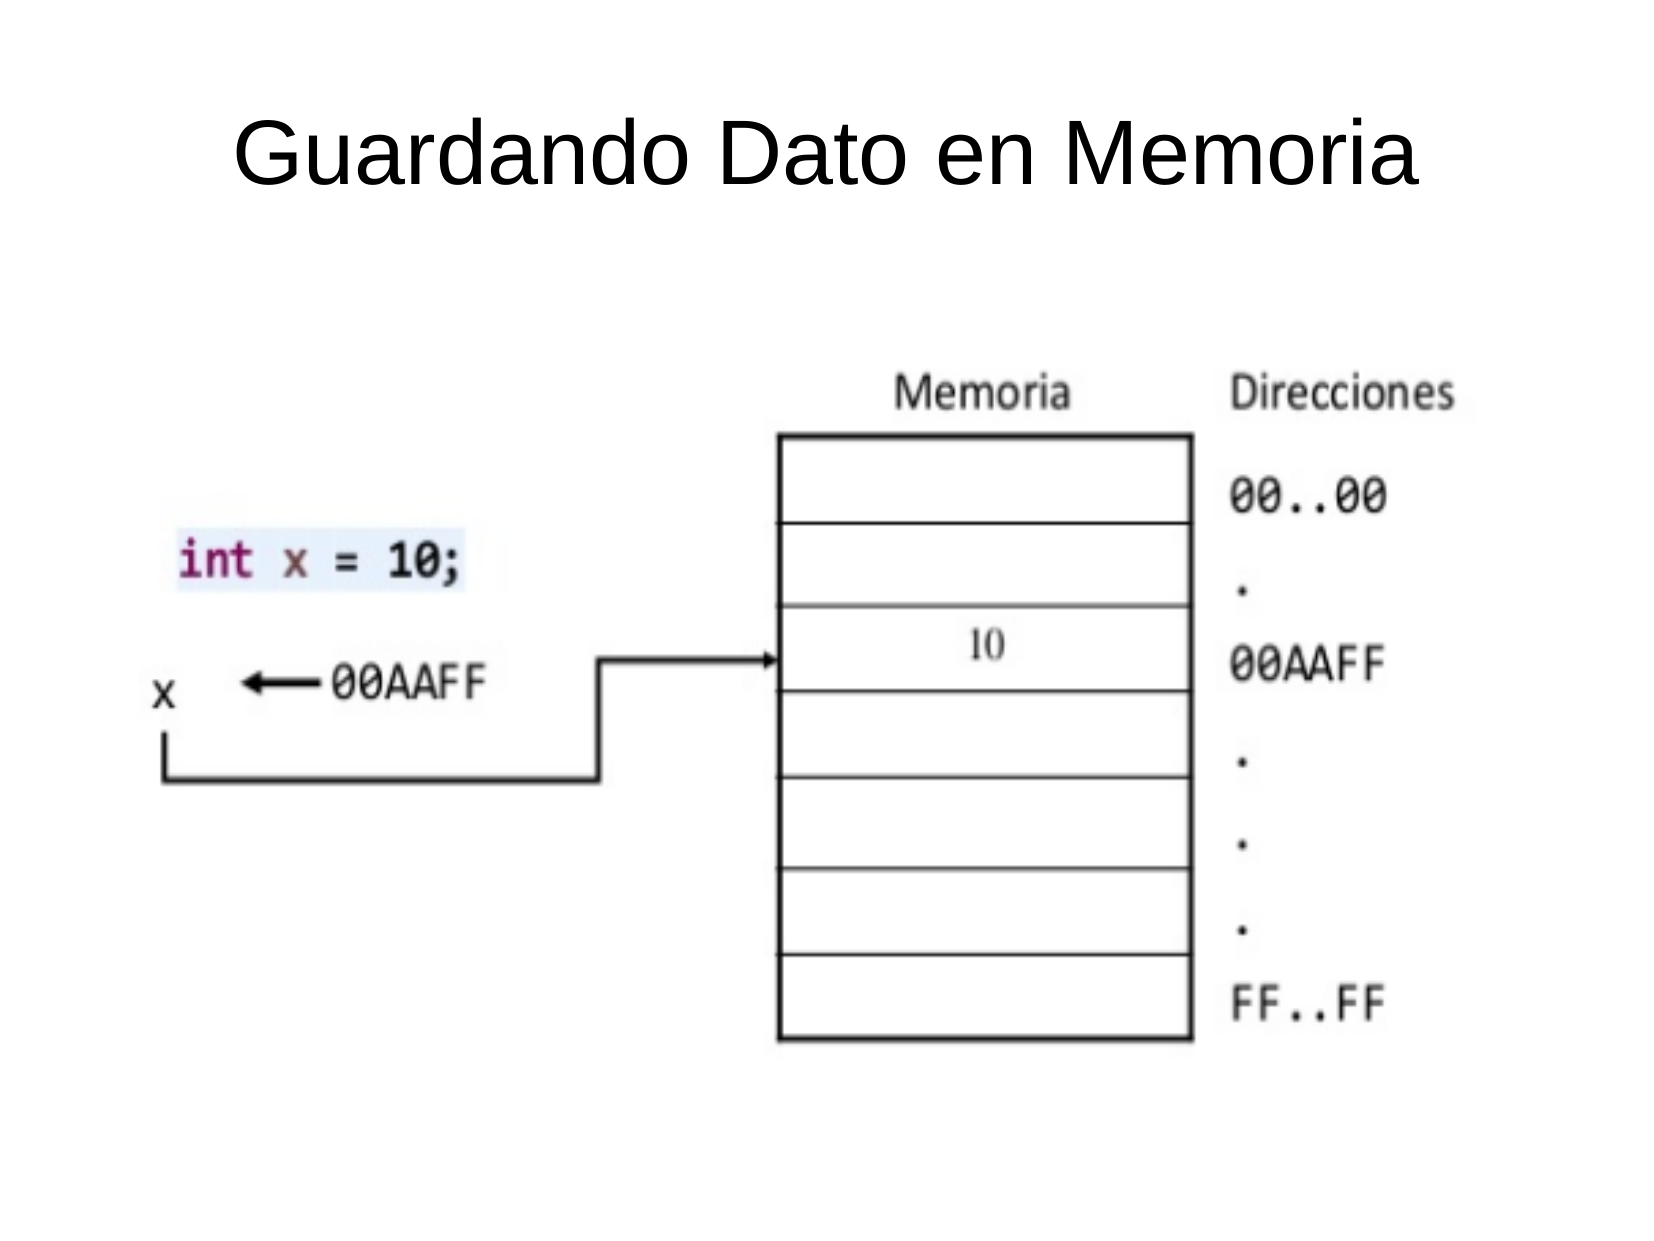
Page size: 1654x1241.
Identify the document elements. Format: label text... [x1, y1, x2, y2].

picture [118, 324, 1477, 1063]
title Guardando Dato en Memoria [82, 49, 1571, 257]
